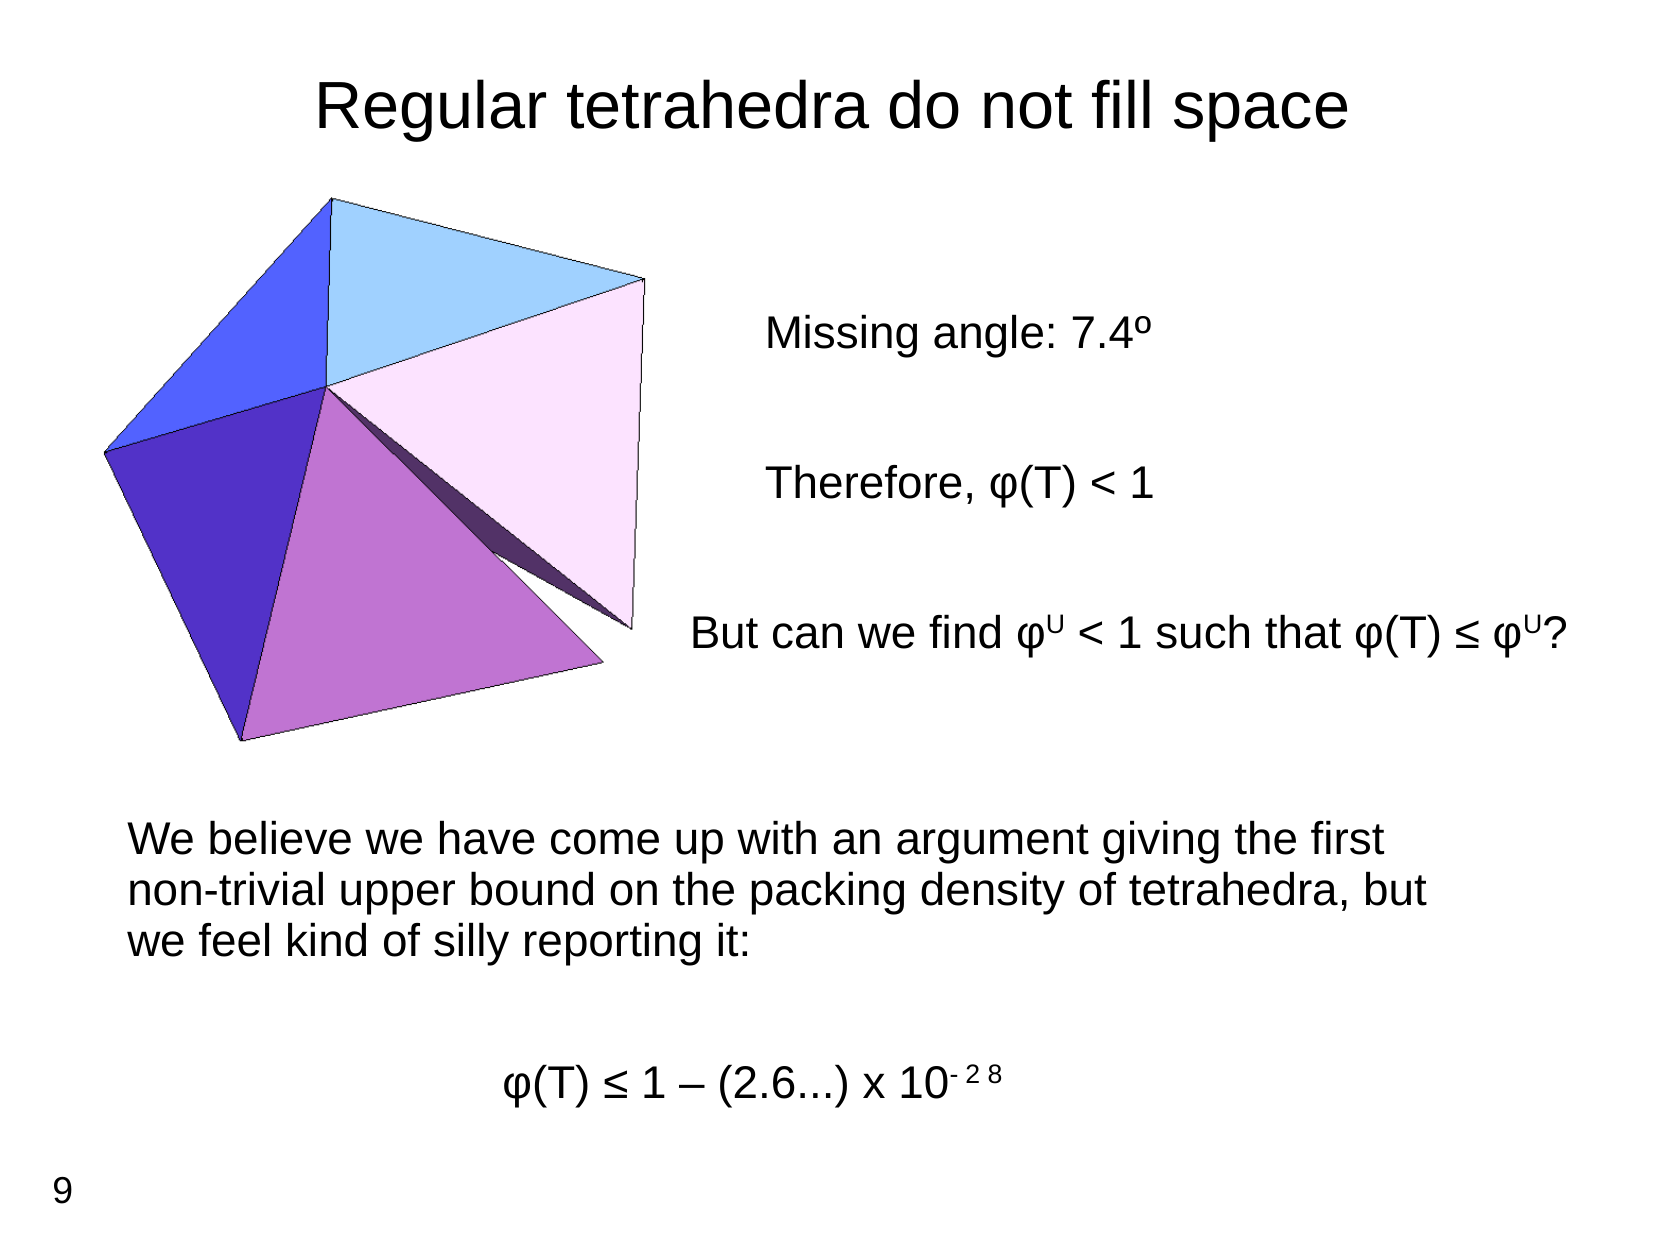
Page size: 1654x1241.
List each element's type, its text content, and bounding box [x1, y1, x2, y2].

text_box Therefore, φ(T) < 1 [750, 450, 1183, 526]
text_box We believe we have come up with an argument giving the first non-trivial upper bound on the packing density of tetrahedra, but we feel kind of silly reporting it: [112, 805, 1463, 1218]
text_box φ(T) ≤ 1 – (2.6...) x 10- 2 8 [487, 1050, 1313, 1118]
text_box Missing angle: 7.4º [750, 300, 1179, 376]
text_box Regular tetrahedra do not fill space [300, 60, 1371, 151]
text_box But can we find φU < 1 such that φ(T) ≤ φU? [675, 600, 1613, 676]
text_box 9 [37, 1162, 88, 1220]
picture [0, 5, 764, 822]
